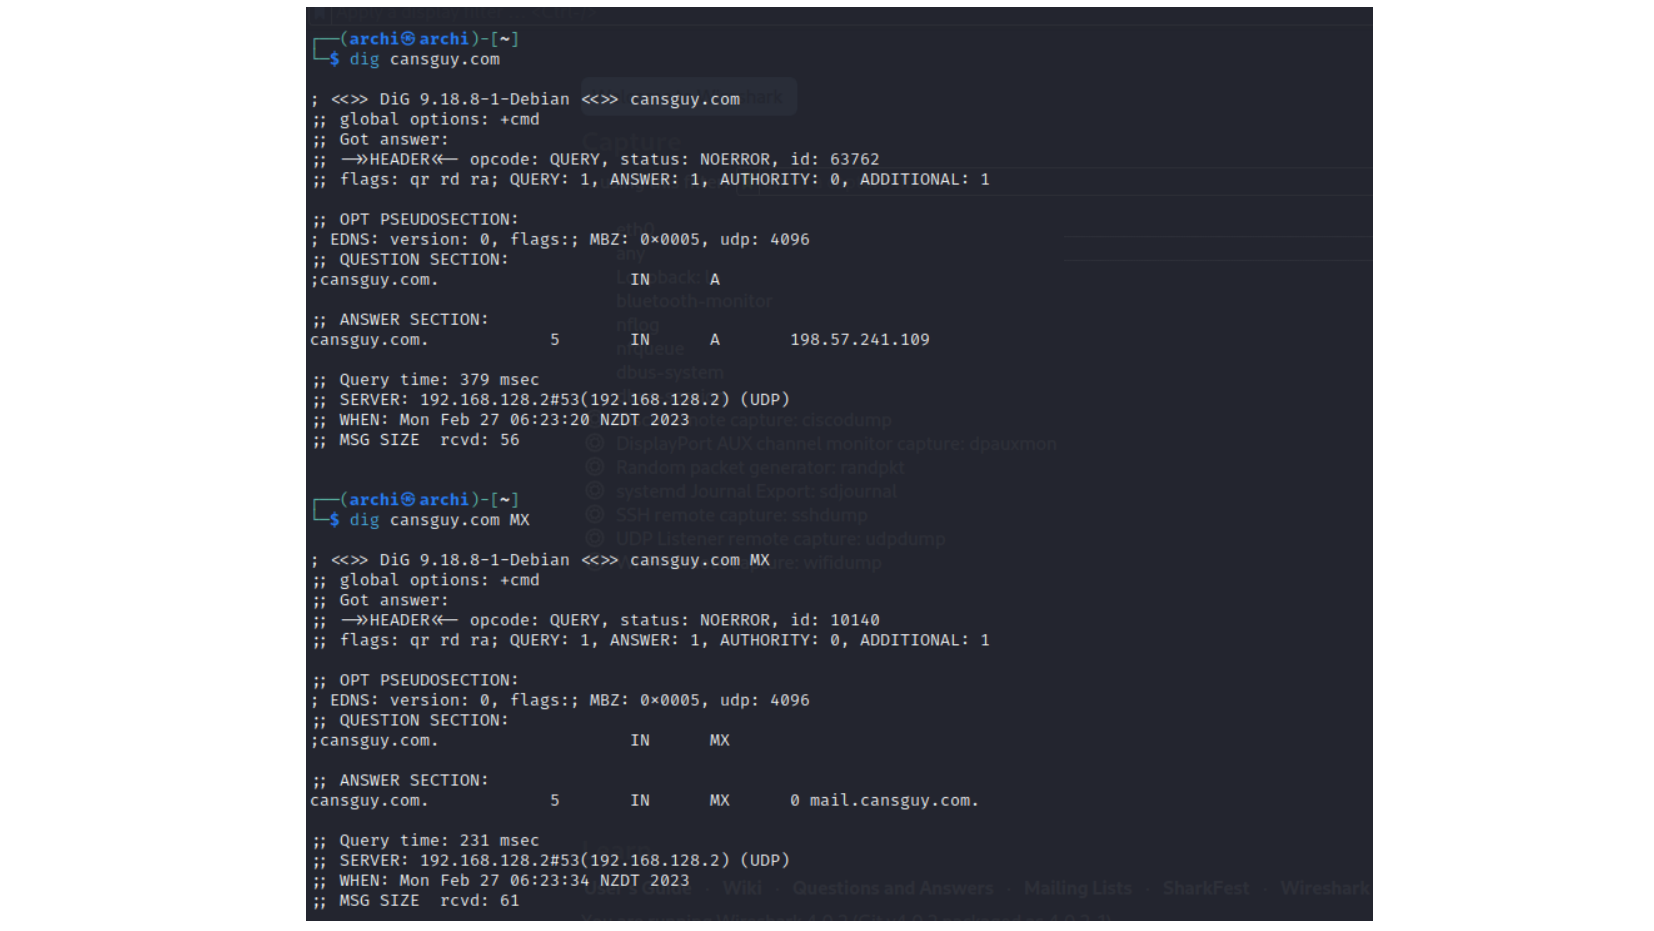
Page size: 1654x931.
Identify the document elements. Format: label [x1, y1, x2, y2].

picture [306, 7, 1373, 921]
